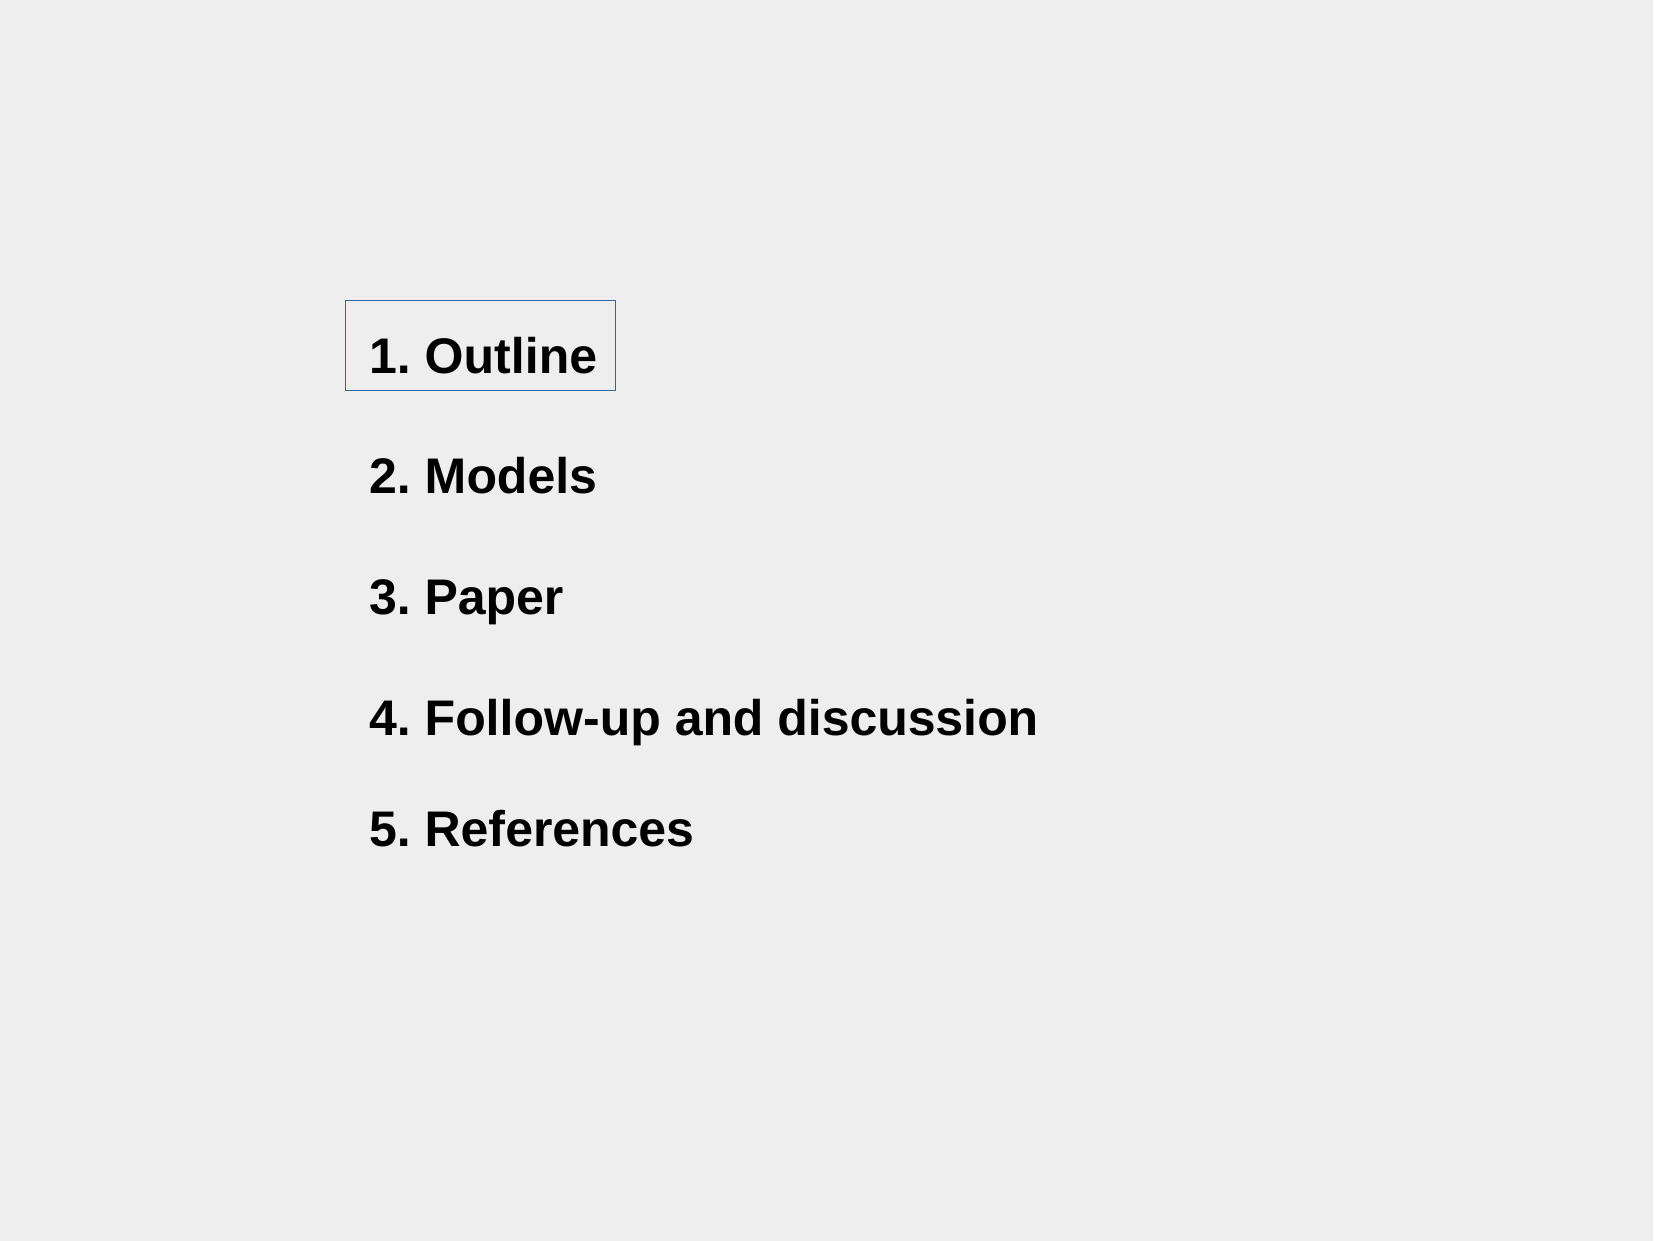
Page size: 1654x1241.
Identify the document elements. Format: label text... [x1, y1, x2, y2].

text_box [345, 300, 616, 391]
subtitle 1. Outline 2. Models 3. Paper 4. Follow-up and discussion 5. References [75, 90, 1563, 1096]
